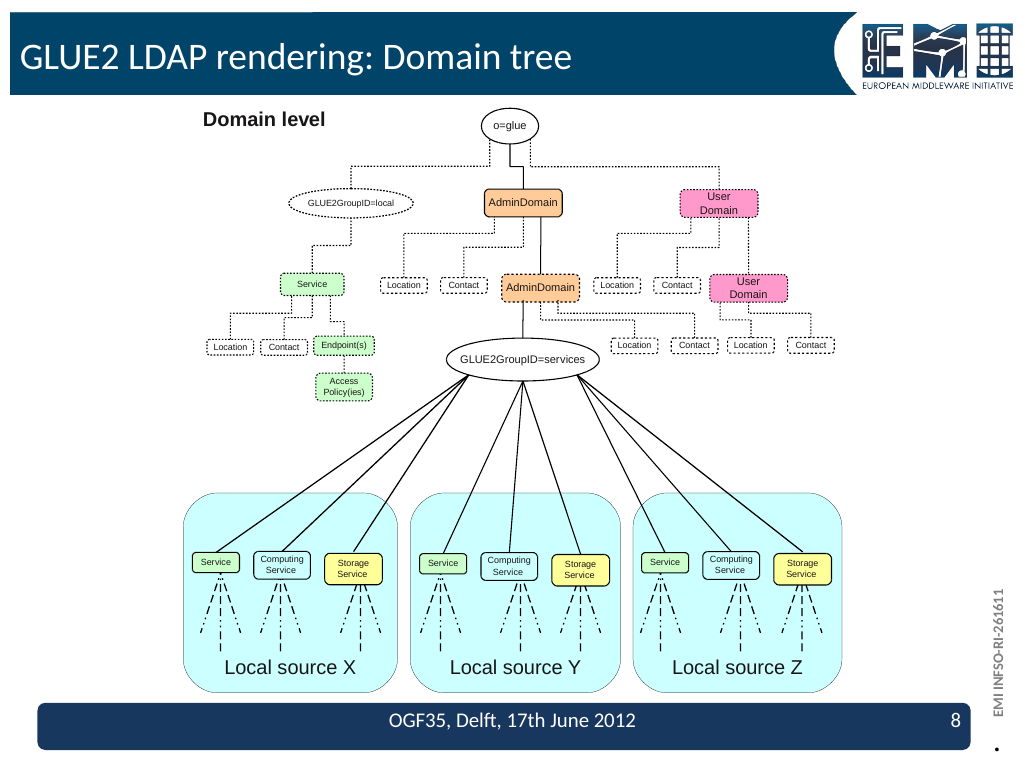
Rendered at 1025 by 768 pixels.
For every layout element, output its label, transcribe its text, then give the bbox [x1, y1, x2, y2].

chart [147, 66, 857, 711]
picture [863, 23, 1013, 89]
title GLUE2 LDAP rendering: Domain tree [19, 6, 863, 113]
picture [9, 12, 16, 95]
